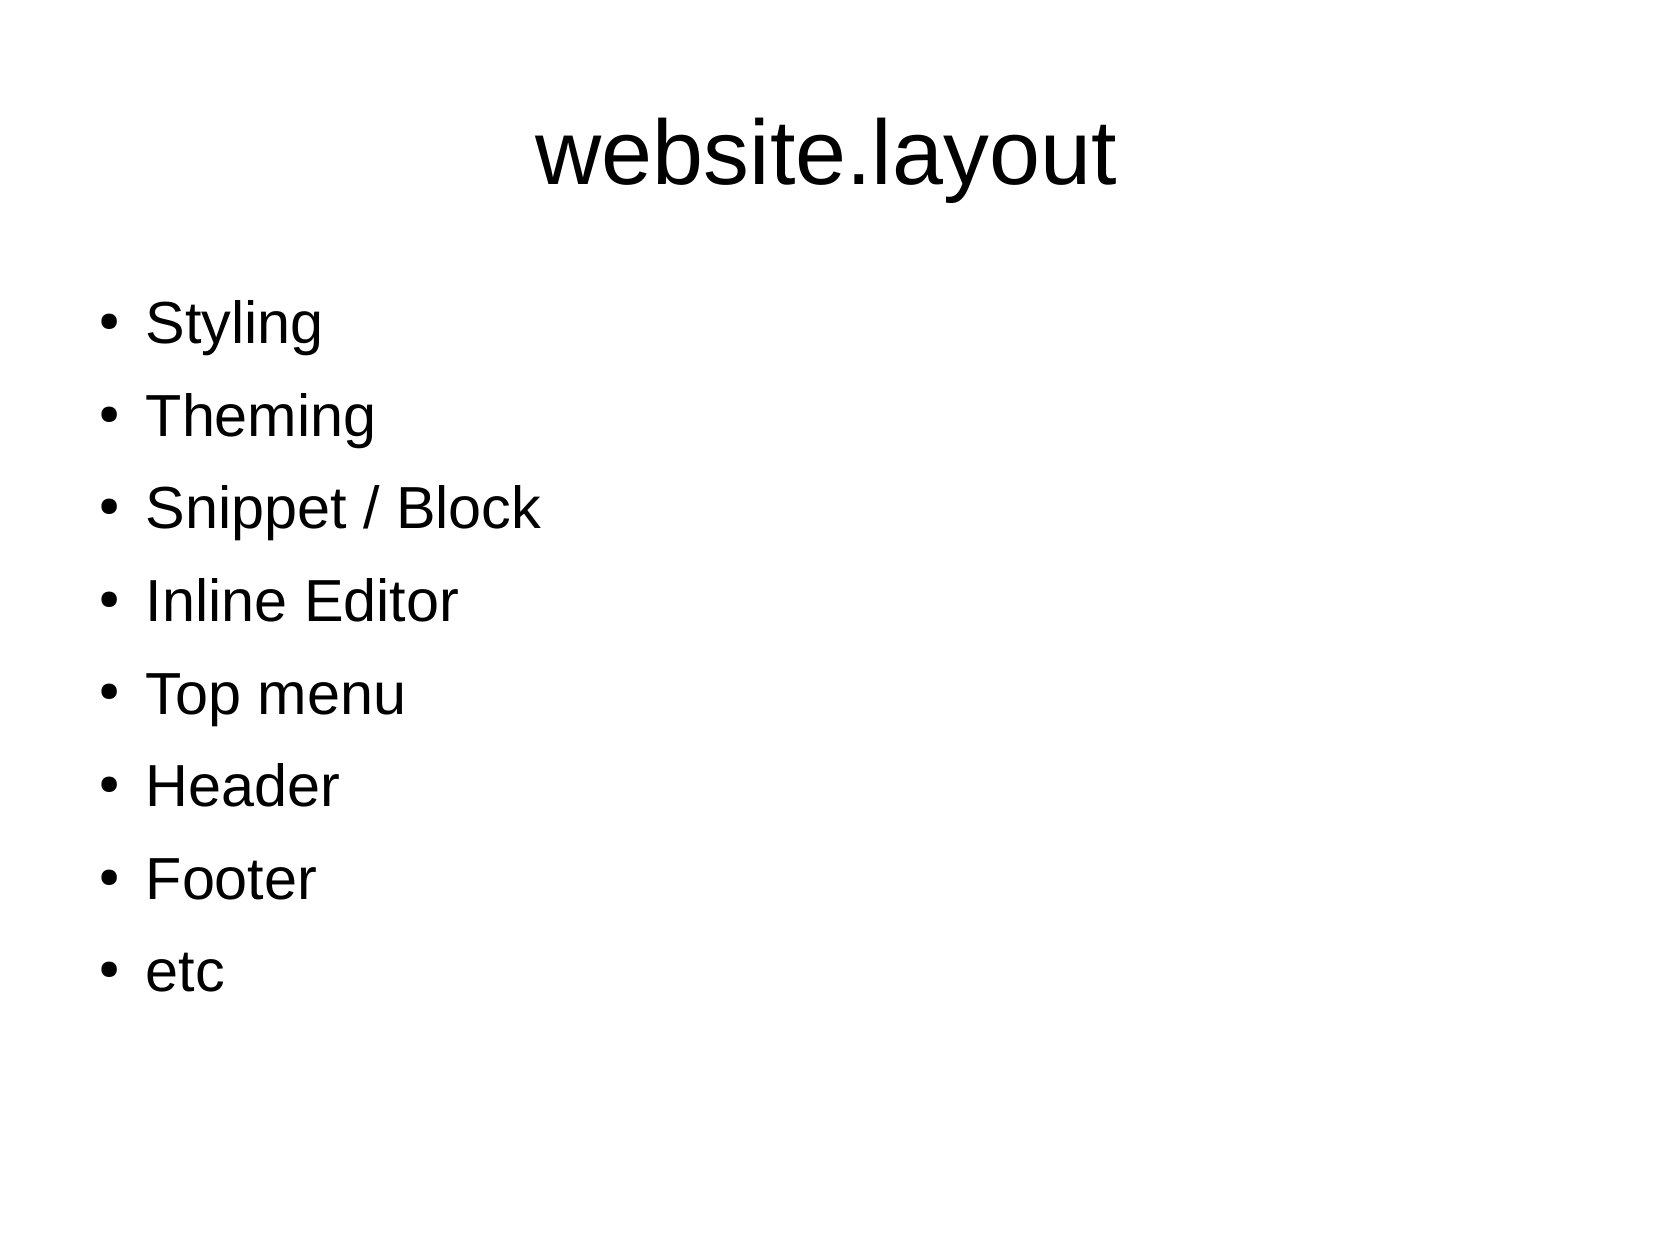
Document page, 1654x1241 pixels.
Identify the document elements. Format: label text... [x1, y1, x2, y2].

list Styling Theming Snippet / Block Inline Editor Top menu Header Footer etc [82, 290, 1571, 1010]
title website.layout [82, 49, 1571, 257]
